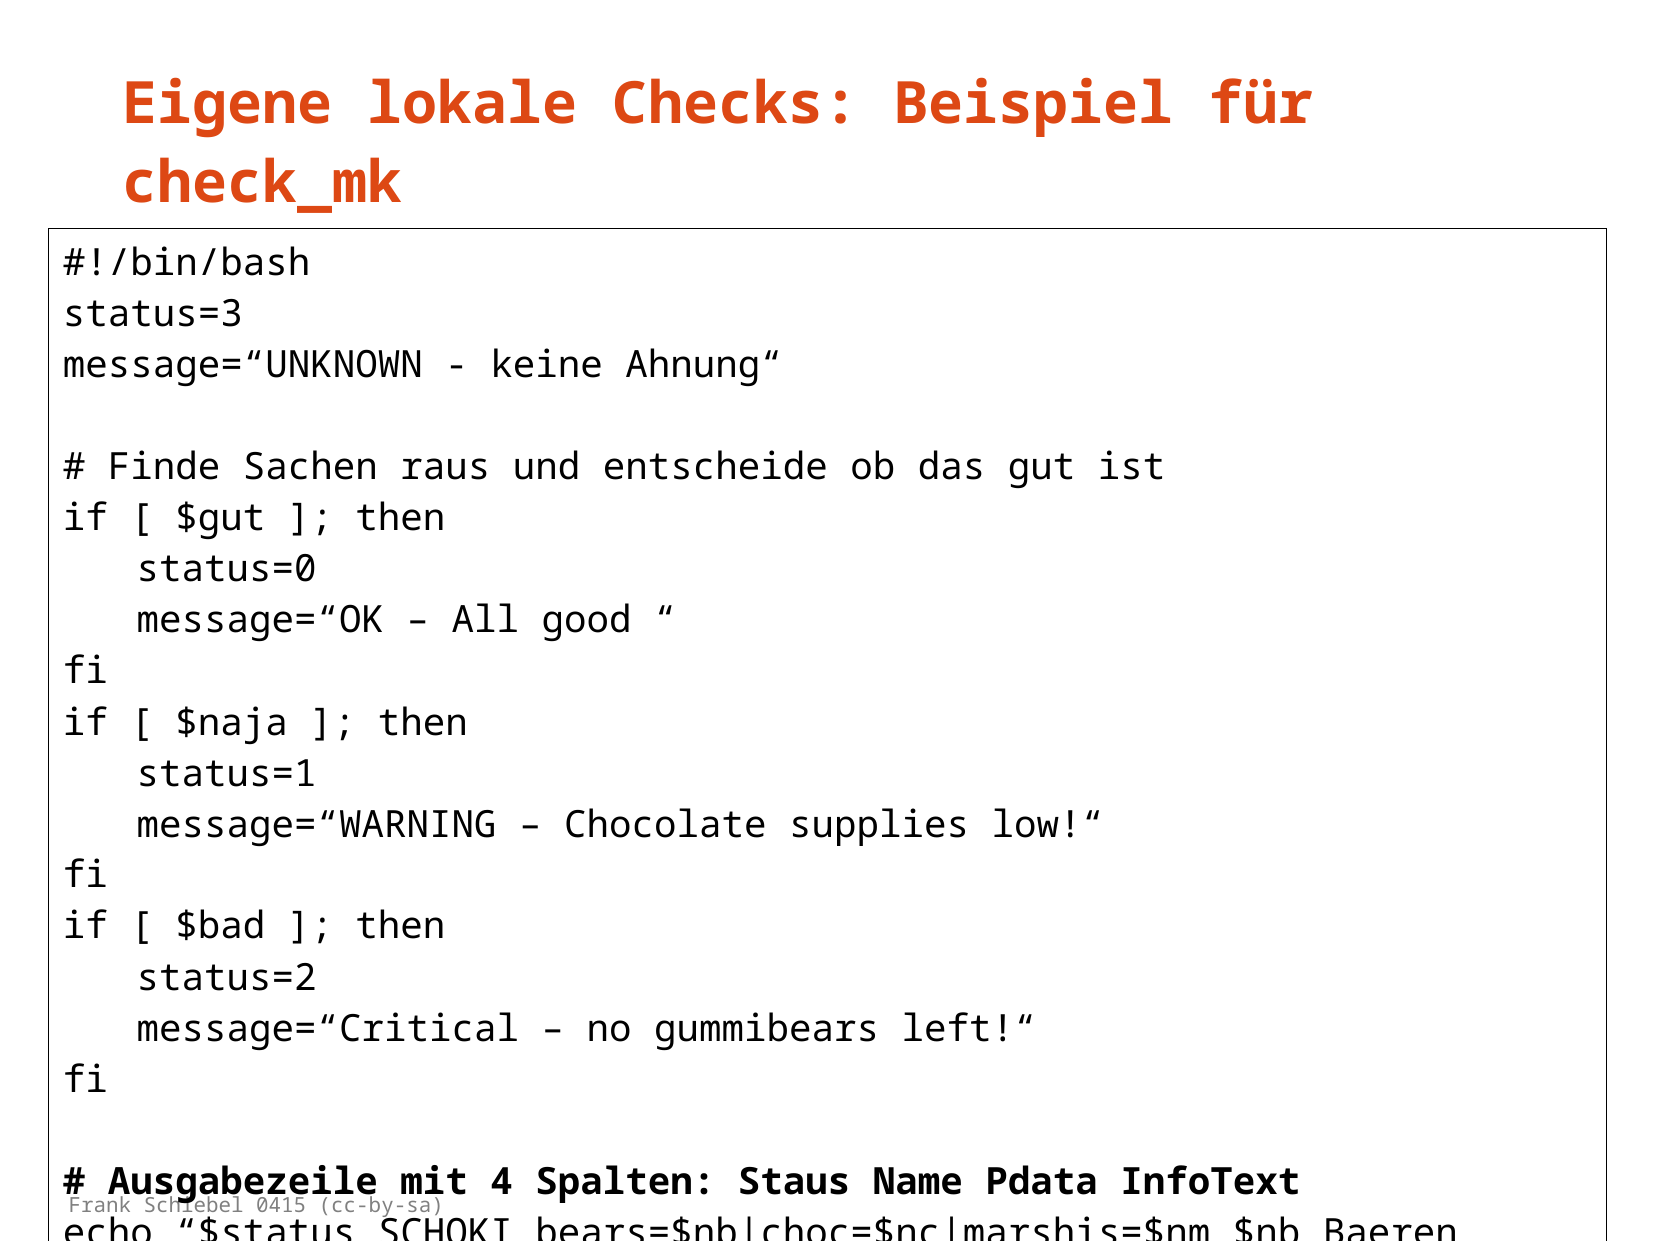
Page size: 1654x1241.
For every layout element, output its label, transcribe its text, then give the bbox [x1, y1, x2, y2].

text_box Eigene lokale Checks: Beispiel für check_mk [108, 54, 1635, 129]
text_box #!/bin/bash status=3 message=“UNKNOWN - keine Ahnung“ # Finde Sachen raus und entscheide ob das gut ist if [ $gut ]; then status=0 message=“OK – All good “ fi if [ $naja ]; then status=1 message=“WARNING – Chocolate supplies low!“ fi if [ $bad ]; then status=2 message=“Critical – no gummibears left!“ fi # Ausgabezeile mit 4 Spalten: Staus Name Pdata InfoText echo “$status SCHOKI bears=$nb|choc=$nc|marshis=$nm $nb Baeren vorraetig [...]“ [48, 228, 1607, 1078]
